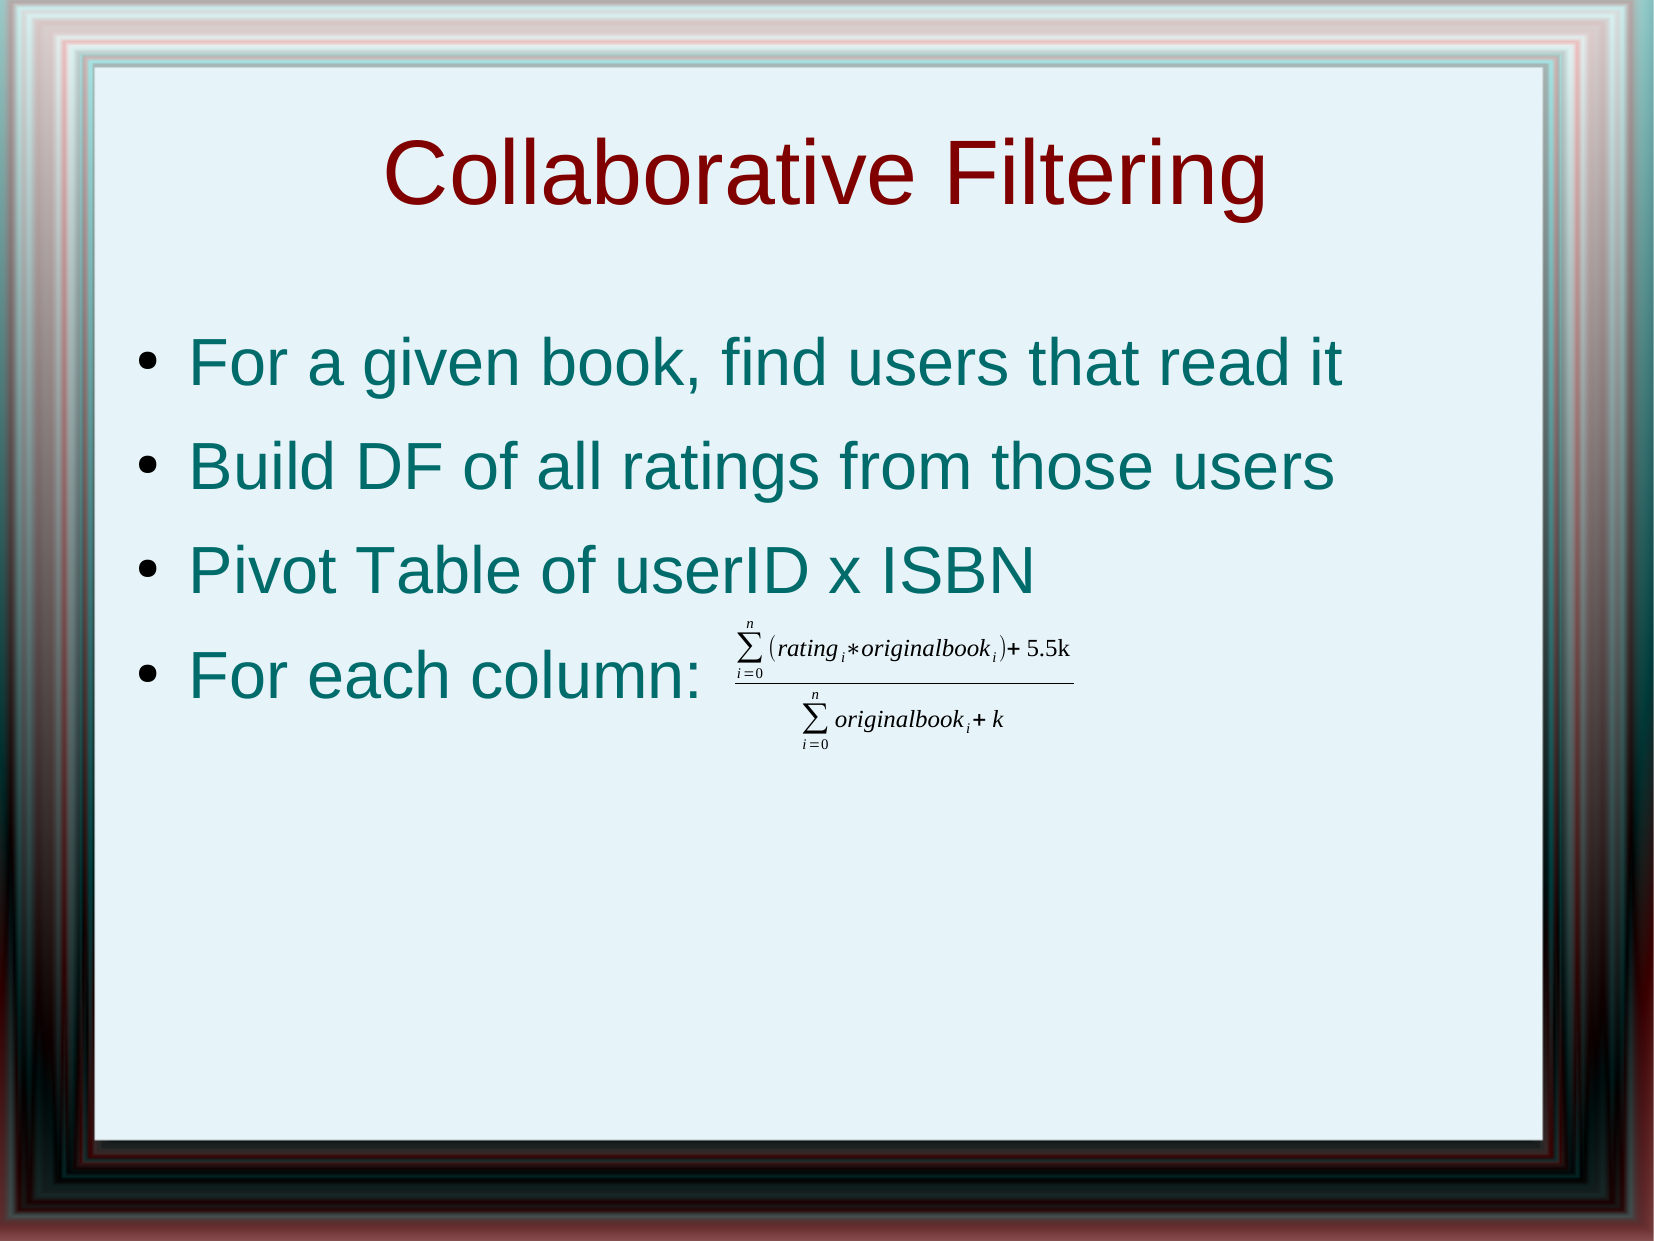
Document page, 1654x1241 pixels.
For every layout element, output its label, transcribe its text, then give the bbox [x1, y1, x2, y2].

chart [727, 615, 1081, 754]
picture [0, 0, 1654, 1241]
list For a given book, find users that read it Build DF of all ratings from those users Pivot Table of userID x ISBN For each column: [118, 324, 1506, 945]
title Collaborative Filtering [118, 88, 1536, 257]
